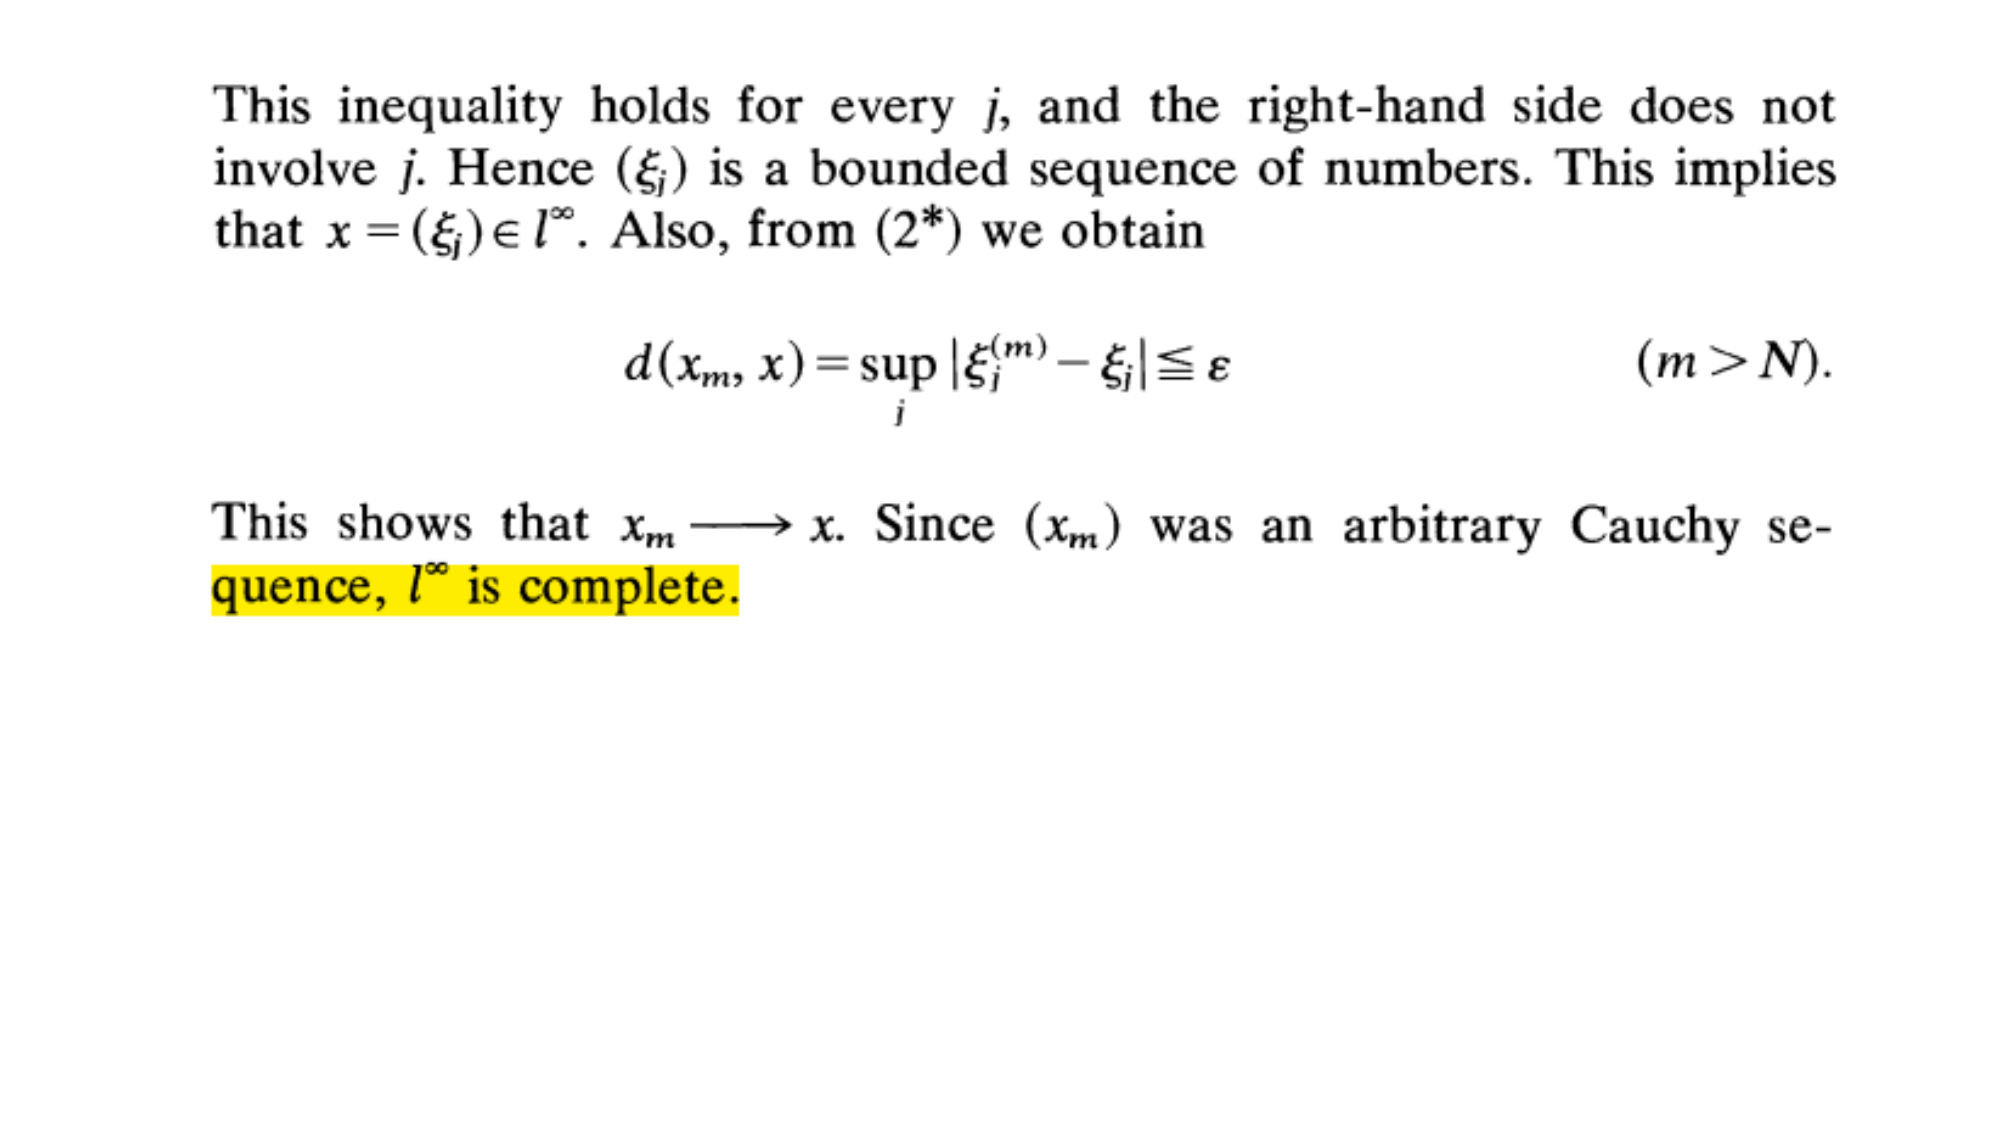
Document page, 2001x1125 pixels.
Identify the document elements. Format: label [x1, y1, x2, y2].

picture [127, 49, 1873, 624]
